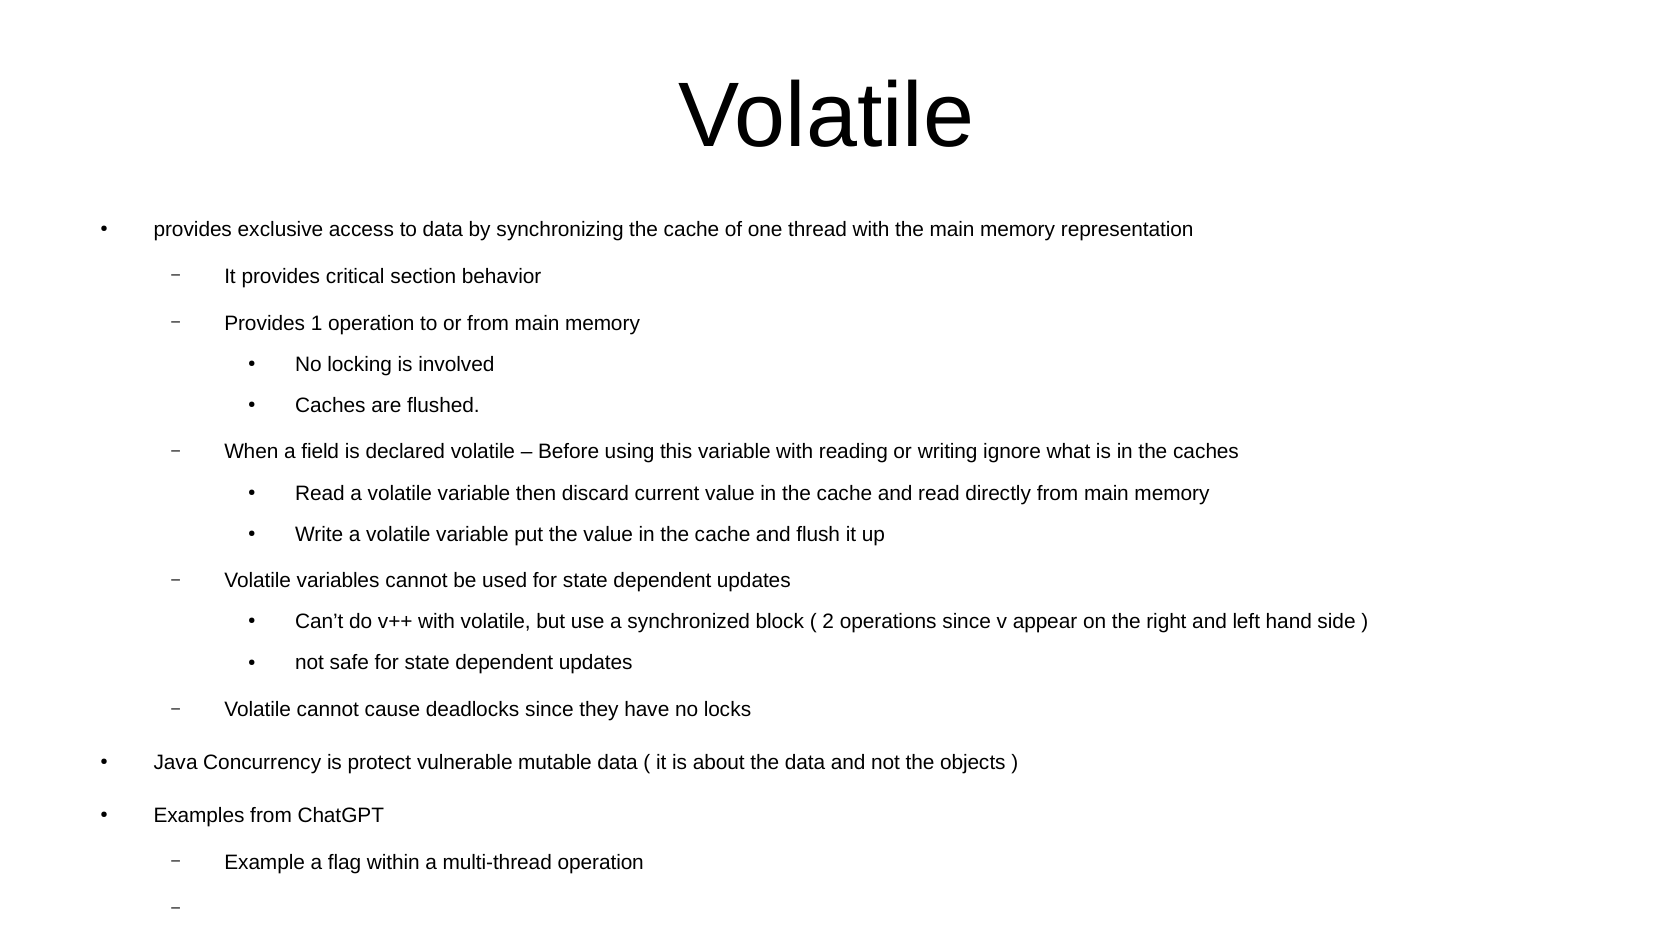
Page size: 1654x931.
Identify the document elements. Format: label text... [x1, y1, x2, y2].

title Volatile [82, 37, 1571, 193]
list provides exclusive access to data by synchronizing the cache of one thread with the main memory representation It provides critical section behavior Provides 1 operation to or from main memory No locking is involved Caches are flushed. When a field is declared volatile – Before using this variable with reading or writing ignore what is in the caches Read a volatile variable then discard current value in the cache and read directly from main memory Write a volatile variable put the value in the cache and flush it up Volatile variables cannot be used for state dependent updates Can’t do v++ with volatile, but use a synchronized block ( 2 operations since v appear on the right and left hand side ) not safe for state dependent updates Volatile cannot cause deadlocks since they have no locks Java Concurrency is protect vulnerable mutable data ( it is about the data and not the objects ) Examples from ChatGPT Example a flag within a multi-thread operation [82, 217, 1613, 901]
